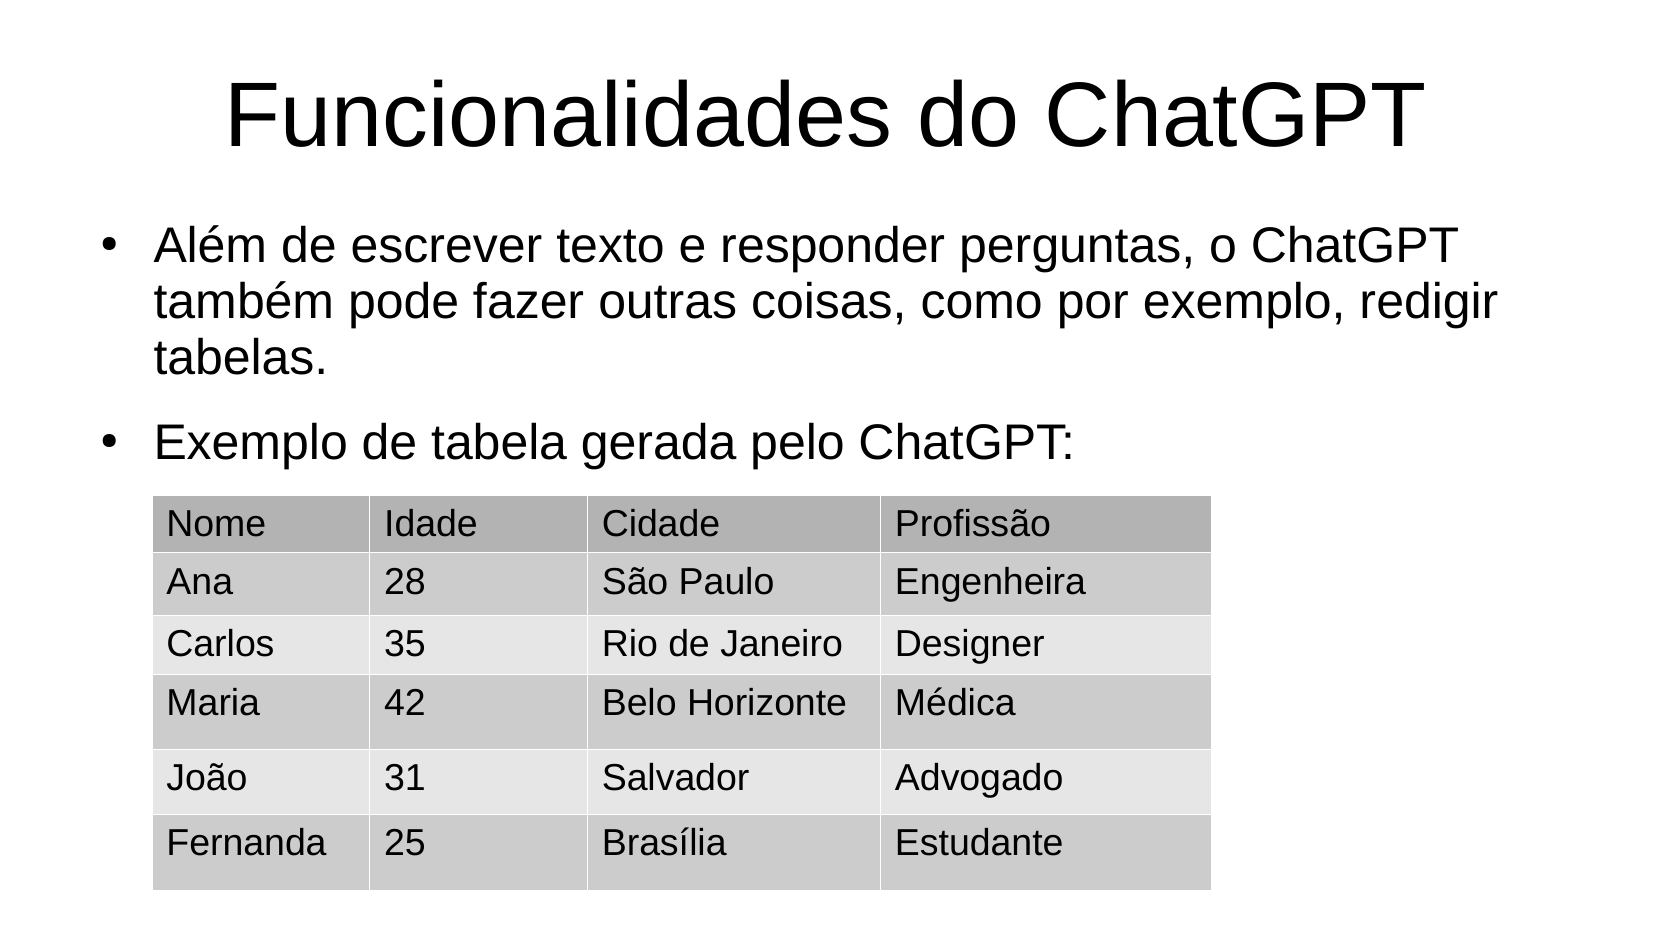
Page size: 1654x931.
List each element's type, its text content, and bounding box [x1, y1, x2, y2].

table_cell Ana [153, 553, 369, 615]
table_cell Carlos [153, 616, 369, 674]
table_cell 42 [370, 675, 587, 749]
table_cell Advogado [881, 750, 1211, 814]
table_cell Salvador [588, 750, 880, 814]
table_cell 31 [370, 750, 587, 814]
table_cell Fernanda [153, 815, 369, 890]
title Funcionalidades do ChatGPT [82, 37, 1571, 193]
table_cell São Paulo [588, 553, 880, 615]
table_cell 35 [370, 616, 587, 674]
table_cell Médica [881, 675, 1211, 749]
table_cell 25 [370, 815, 587, 890]
table_cell Belo Horizonte [588, 675, 880, 749]
table_header Profissão [881, 496, 1211, 552]
table_cell 28 [370, 553, 587, 615]
table_cell Estudante [881, 815, 1211, 890]
table_cell Brasília [588, 815, 880, 890]
table_cell Rio de Janeiro [588, 616, 880, 674]
table_cell Engenheira [881, 553, 1211, 615]
table_cell Designer [881, 616, 1211, 674]
table_header Nome [153, 496, 369, 552]
table_header Idade [370, 496, 587, 552]
table_header Cidade [588, 496, 880, 552]
table_cell Maria [153, 675, 369, 749]
table_cell João [153, 750, 369, 814]
list Além de escrever texto e responder perguntas, o ChatGPT também pode fazer outras coisas, como por exemplo, redigir tabelas. Exemplo de tabela gerada pelo ChatGPT: [82, 217, 1571, 758]
